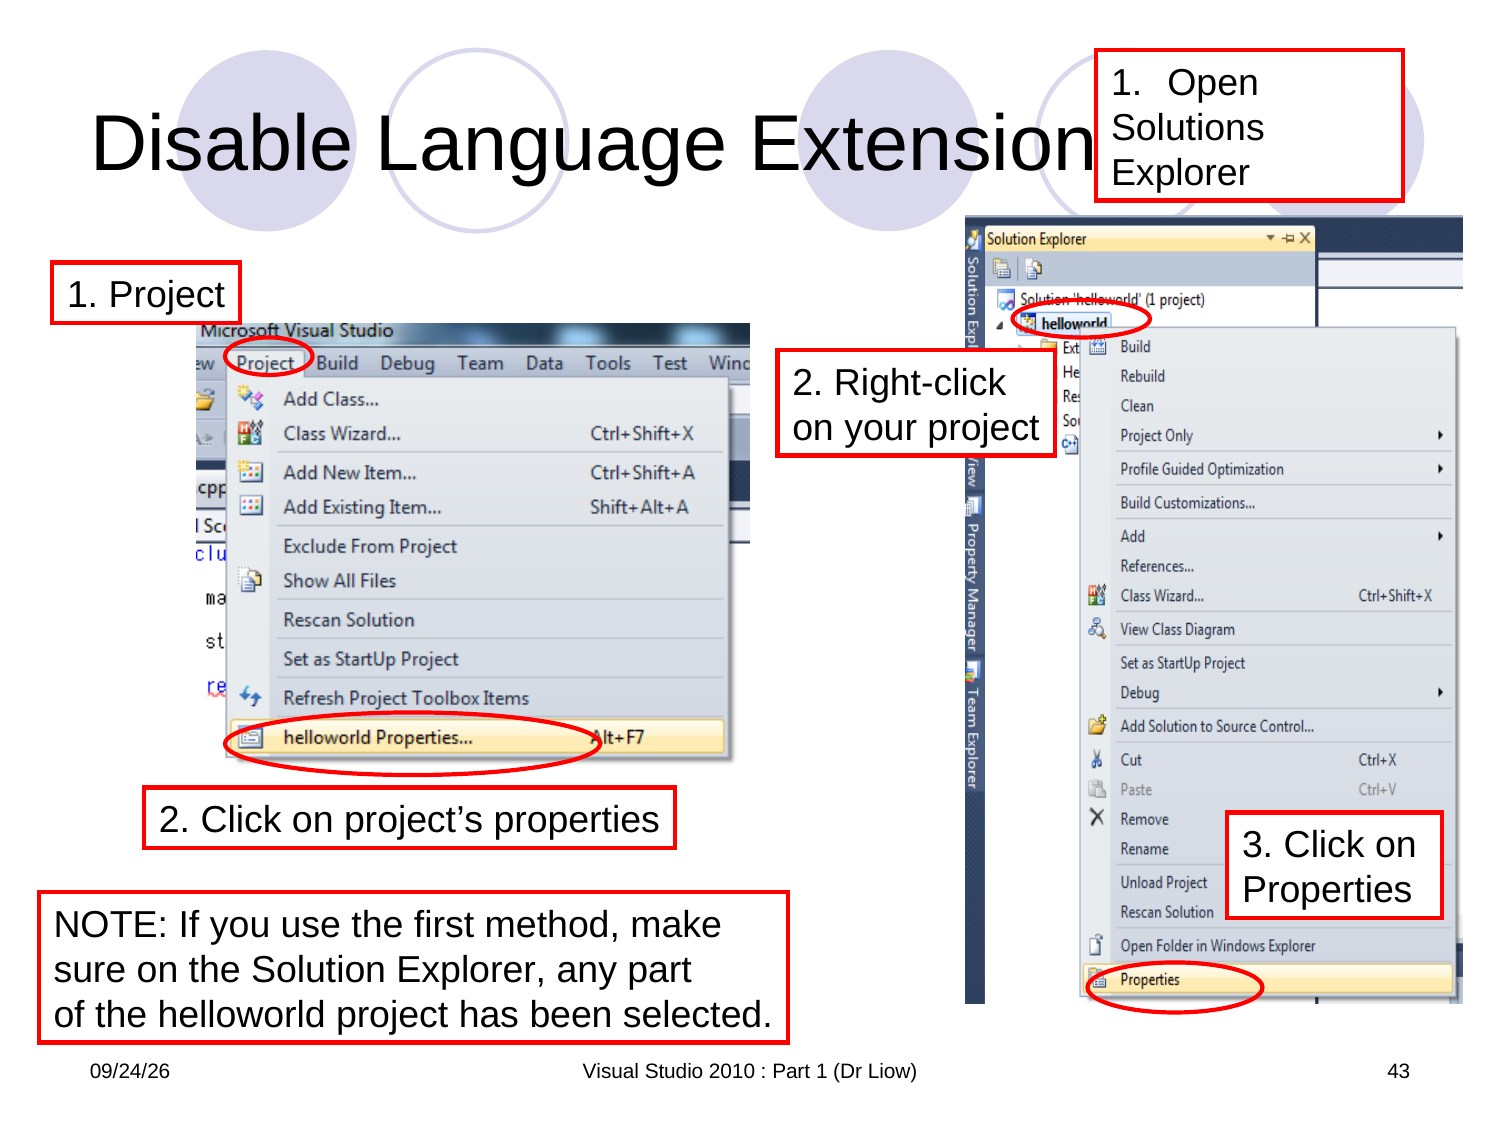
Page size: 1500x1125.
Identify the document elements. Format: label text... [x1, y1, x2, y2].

text_box NOTE: If you use the first method, make sure on the Solution Explorer, any part of the helloworld project has been selected. [38, 892, 788, 1043]
picture [965, 215, 1463, 1004]
text_box Open Solutions Explorer [1096, 49, 1403, 201]
text_box 08/22/12 [74, 1049, 426, 1101]
picture [196, 323, 751, 788]
title Disable Language Extensions [75, 45, 1426, 233]
text_box <number> [1074, 1049, 1426, 1101]
picture [1090, 965, 1260, 1004]
text_box 2. Right-click on your project [777, 349, 1055, 456]
text_box 2. Click on project’s properties [144, 787, 676, 848]
text_box 3. Click on Properties [1227, 812, 1443, 918]
text_box 1. Project [52, 262, 241, 323]
text_box Visual Studio 2010 : Part 1 (Dr Liow) [512, 1049, 988, 1101]
